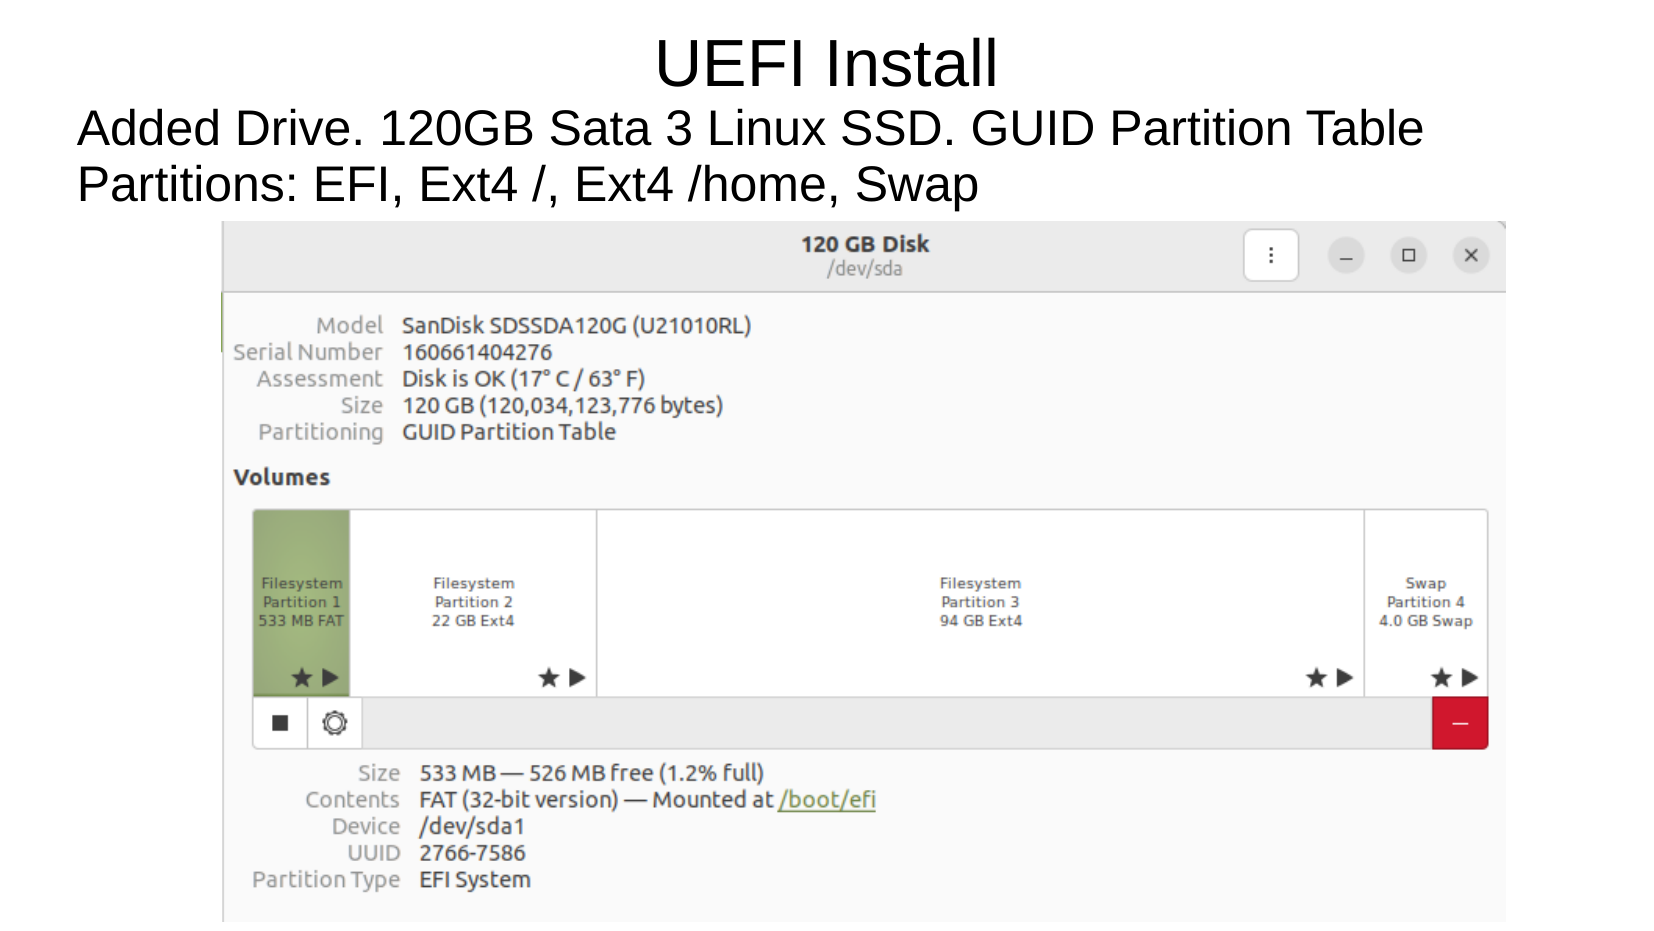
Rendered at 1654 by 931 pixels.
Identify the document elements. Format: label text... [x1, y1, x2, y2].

title UEFI Install [82, 25, 1571, 101]
subtitle Added Drive. 120GB Sata 3 Linux SSD. GUID Partition Table Partitions: EFI, Ext4 /, Ext4 /home, Swap [76, 100, 1565, 212]
picture [221, 221, 1506, 922]
